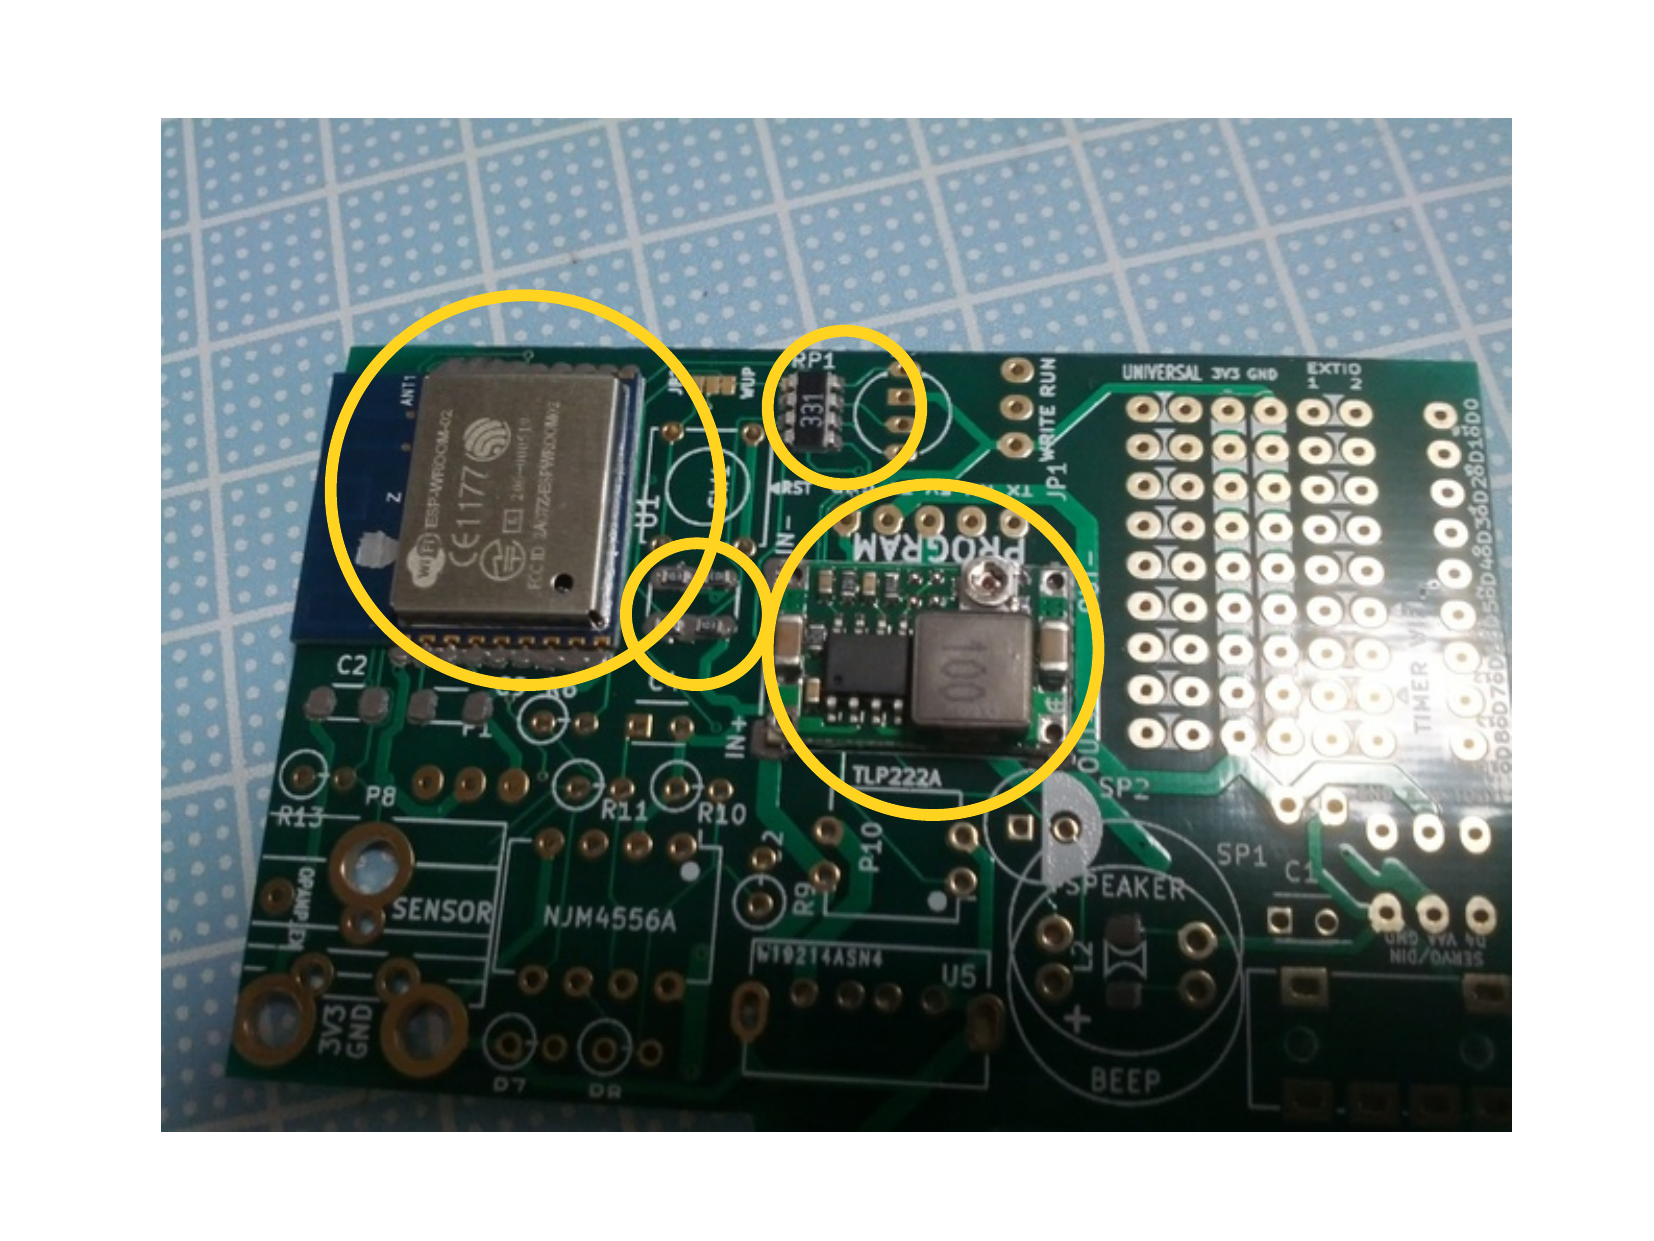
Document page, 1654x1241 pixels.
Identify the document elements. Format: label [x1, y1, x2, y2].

picture [161, 118, 1512, 1132]
